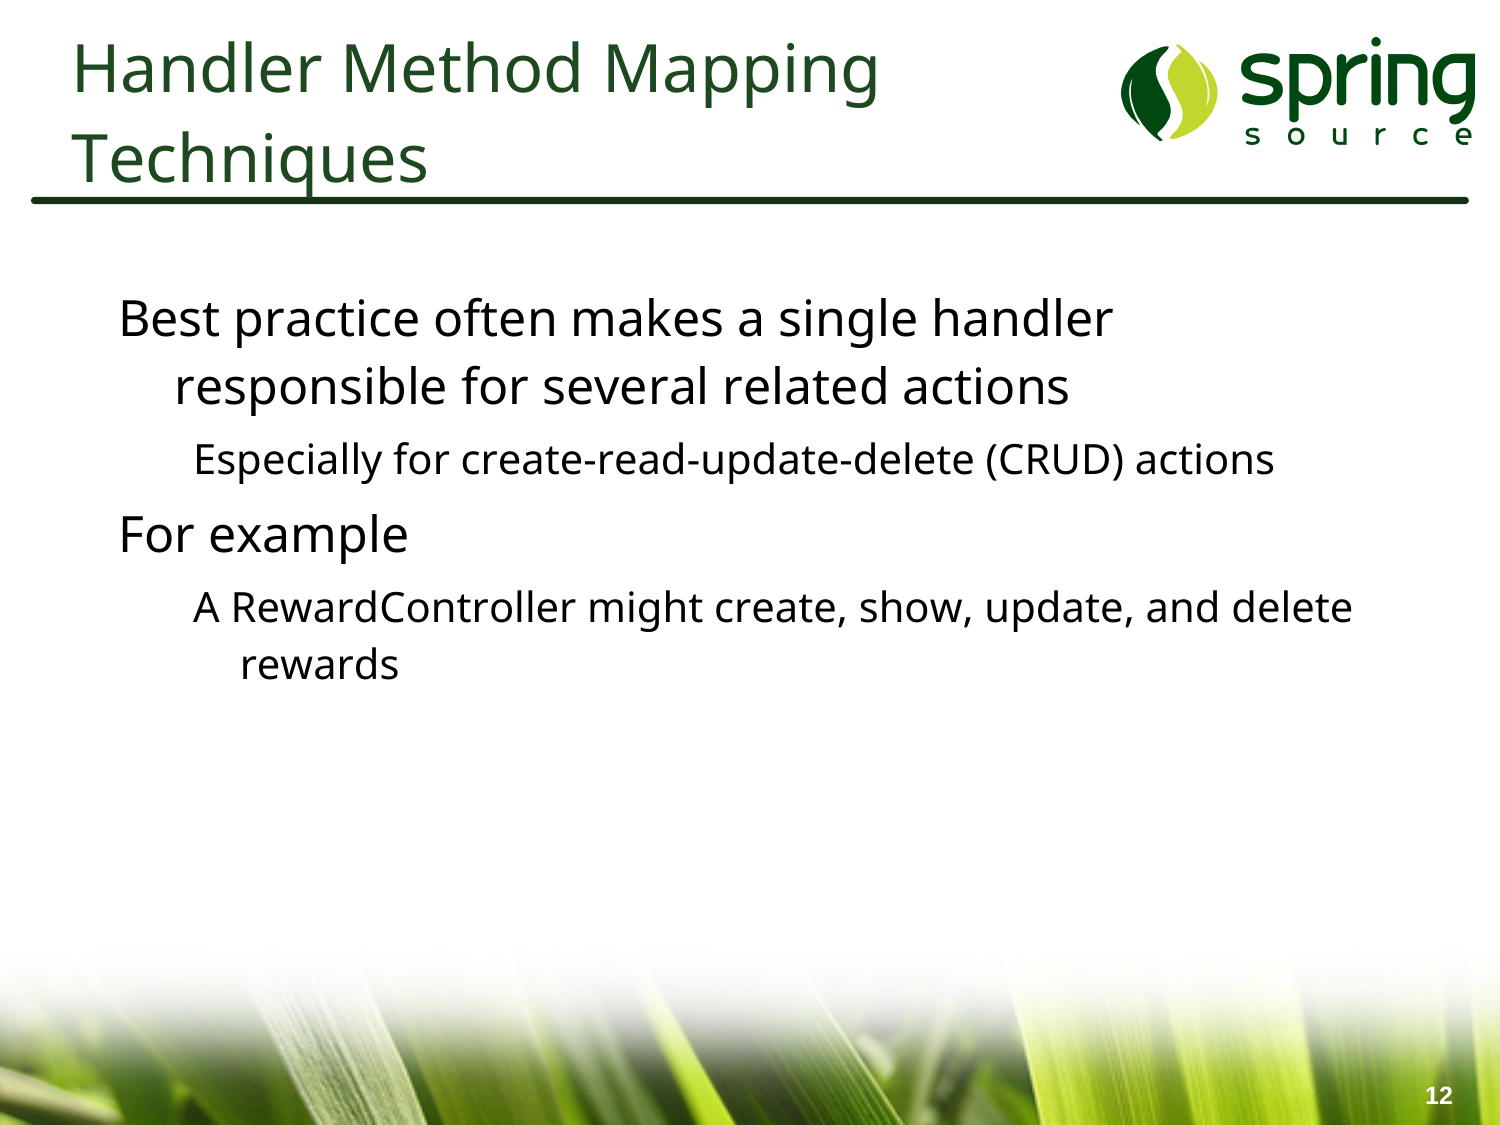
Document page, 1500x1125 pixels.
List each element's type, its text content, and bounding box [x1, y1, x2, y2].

picture [0, 944, 1500, 1125]
picture [1121, 37, 1475, 145]
title Handler Method Mapping Techniques [56, 13, 1089, 191]
list Best practice often makes a single handler responsible for several related actions Especially for create-read-update-delete (CRUD) actions For example A RewardController might create, show, update, and delete rewards [103, 275, 1394, 938]
